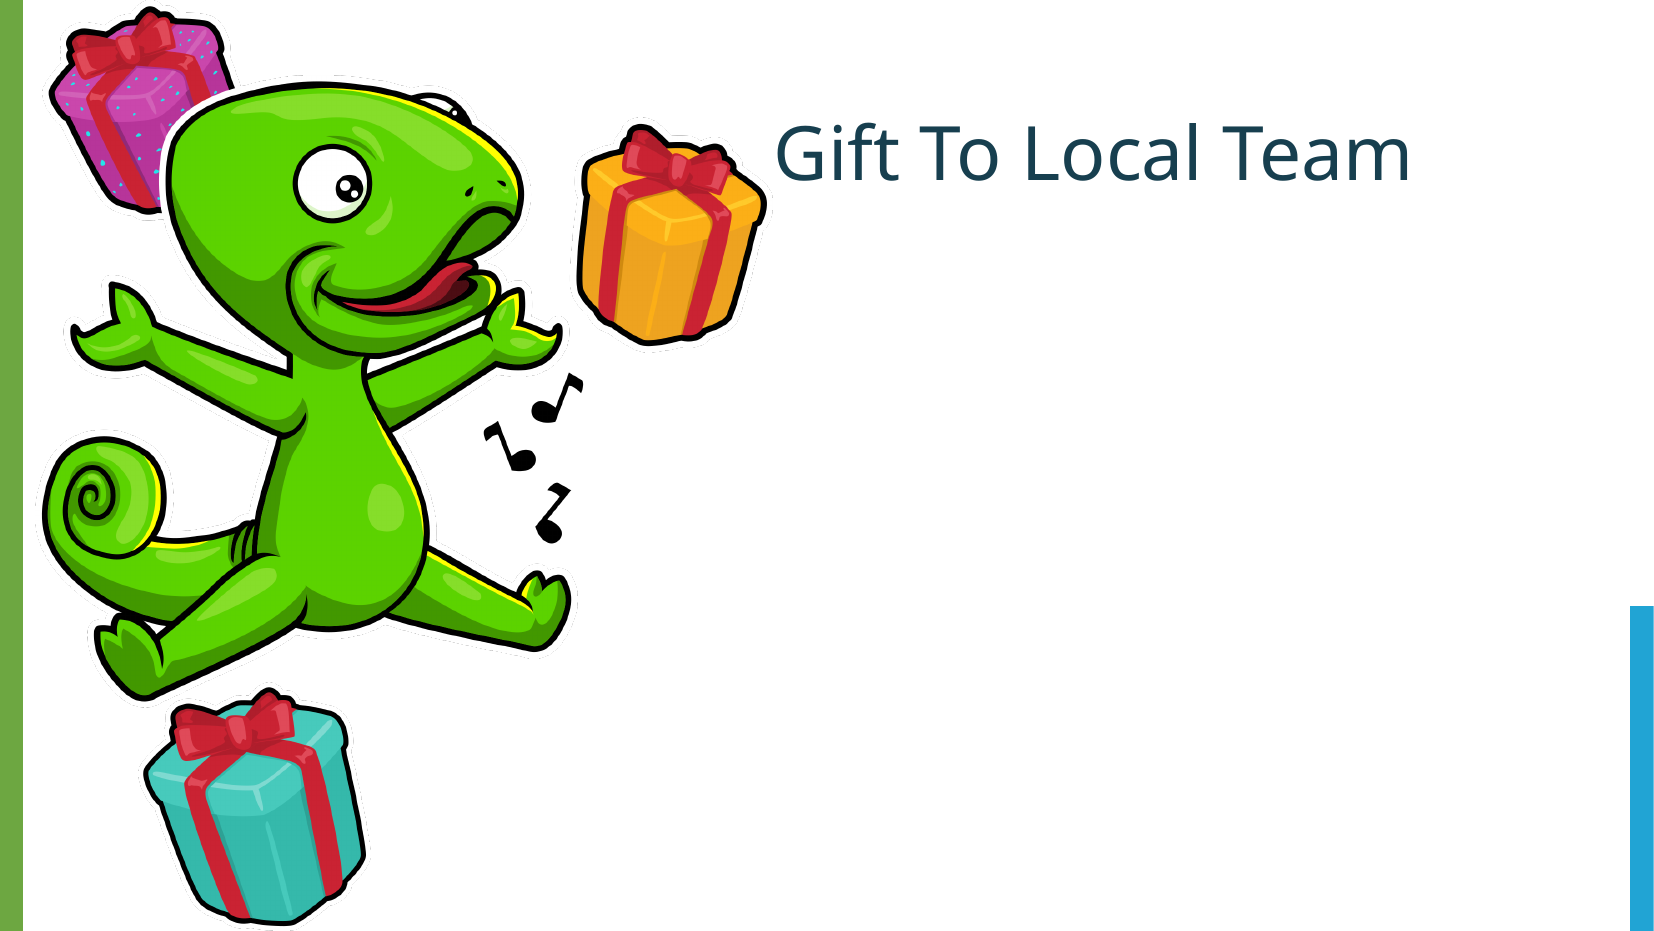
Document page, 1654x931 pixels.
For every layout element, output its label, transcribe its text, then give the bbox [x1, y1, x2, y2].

picture [35, 0, 773, 931]
text_box Gift To Local Team [773, 59, 1453, 240]
